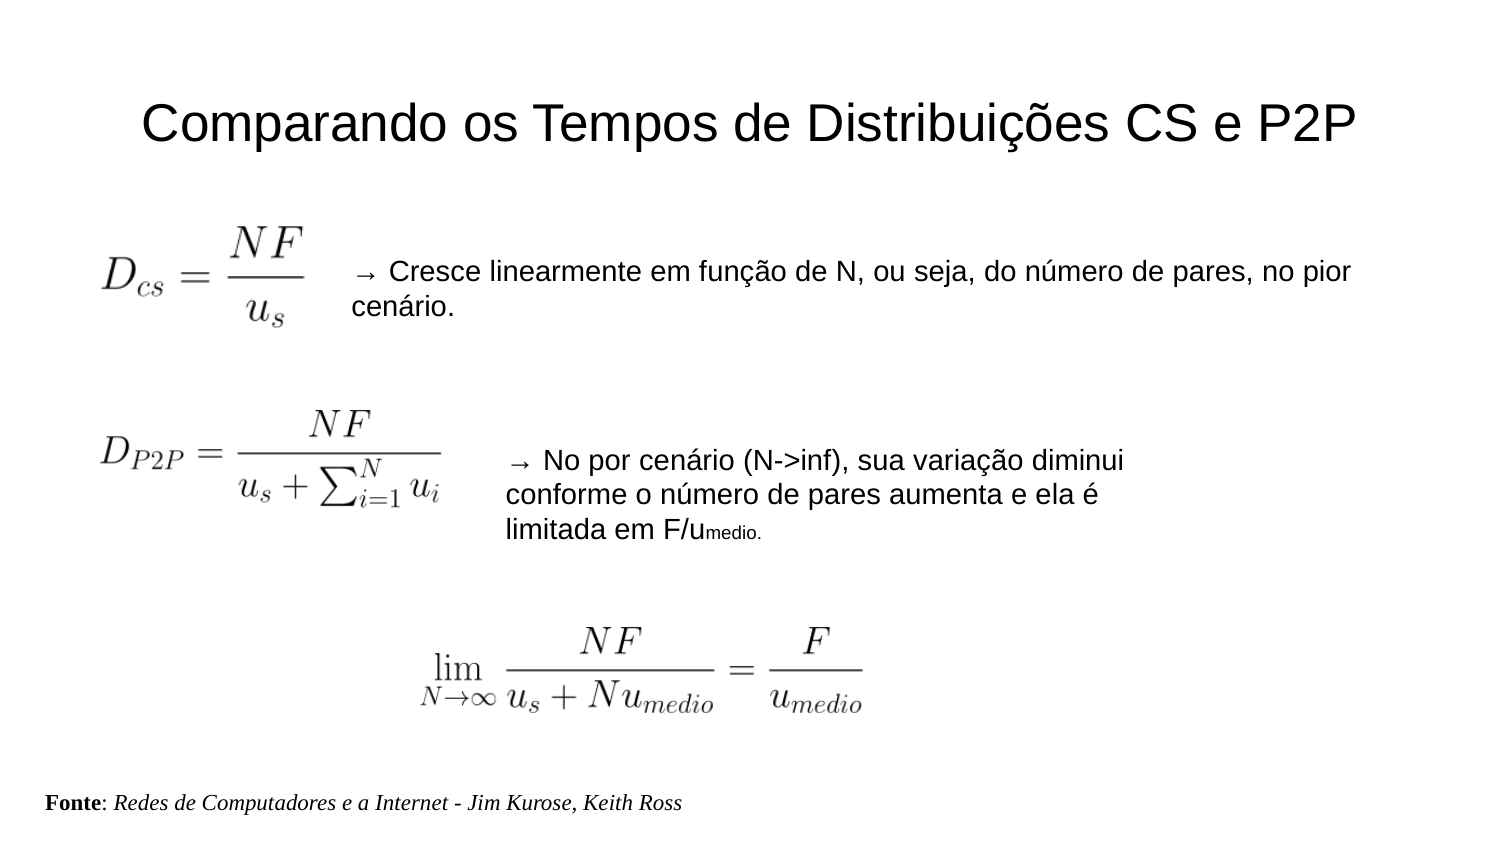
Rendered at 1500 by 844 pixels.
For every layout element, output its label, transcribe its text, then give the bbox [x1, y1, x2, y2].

picture [87, 397, 455, 520]
text_box Fonte: Redes de Computadores e a Internet - Jim Kurose, Keith Ross [30, 768, 738, 830]
picture [409, 614, 876, 726]
title Comparando os Tempos de Distribuições CS e P2P [51, 72, 1449, 167]
text_box → Cresce linearmente em função de N, ou seja, do número de pares, no pior cenário. [336, 237, 1381, 338]
text_box → No por cenário (N->inf), sua variação diminui conforme o número de pares aumenta e ela é limitada em F/umedio. [490, 425, 1185, 561]
picture [87, 211, 320, 344]
